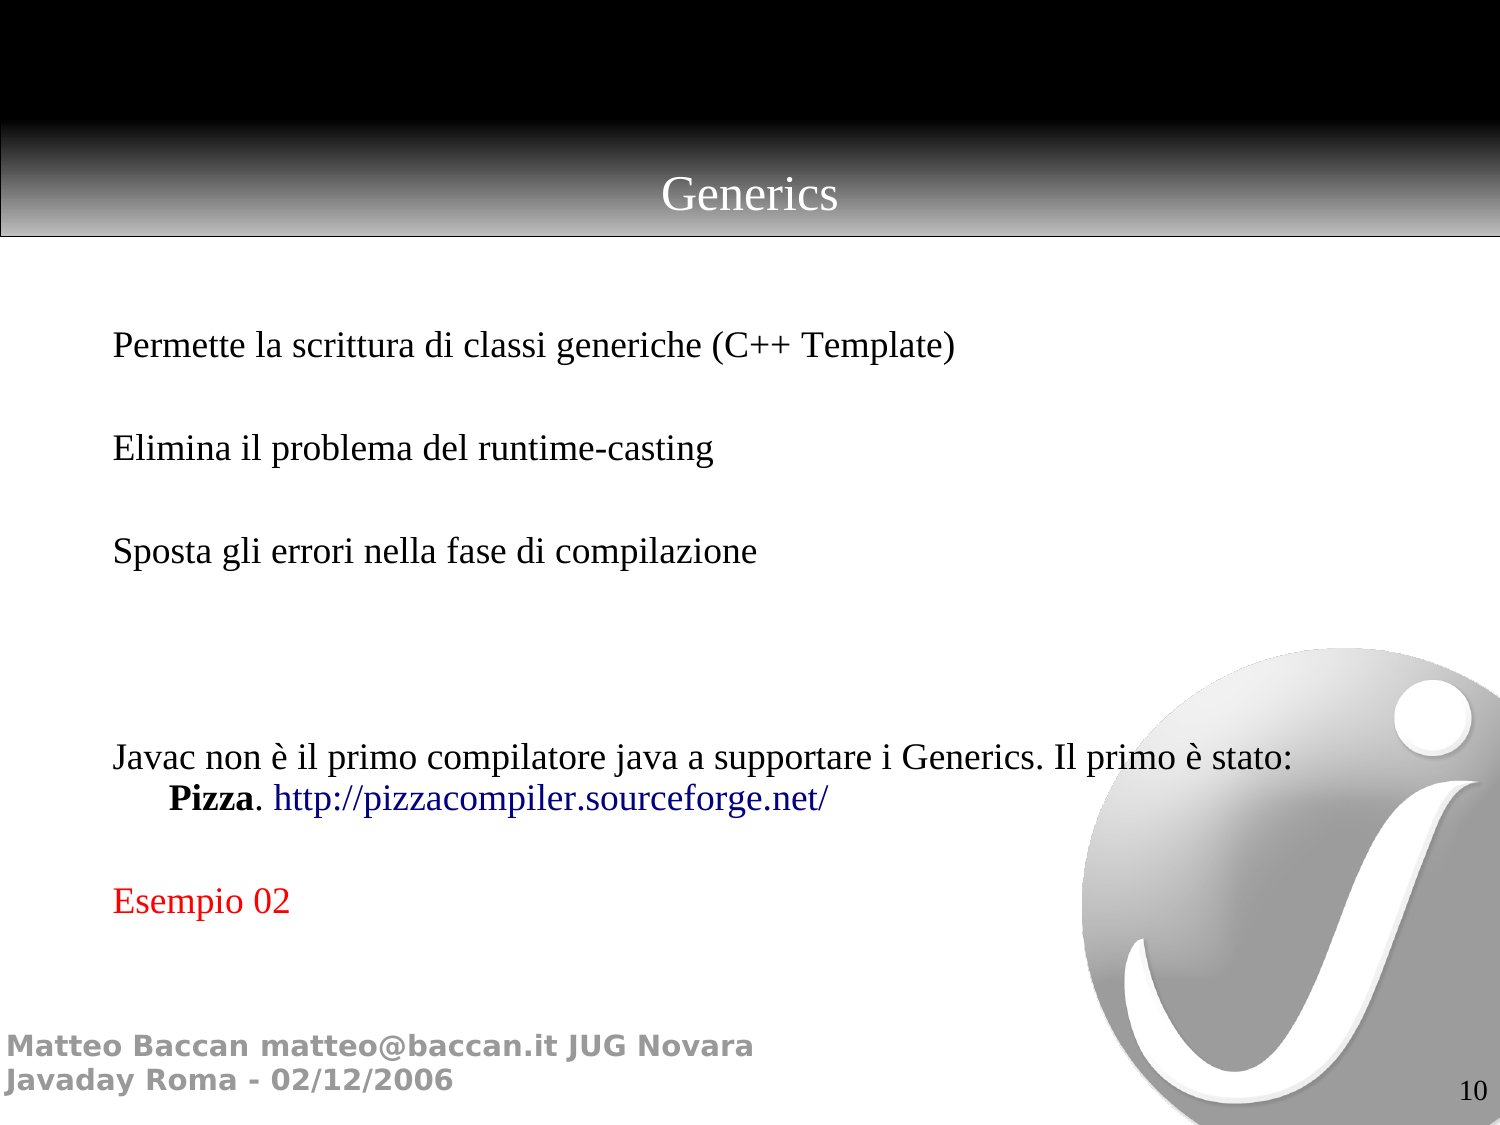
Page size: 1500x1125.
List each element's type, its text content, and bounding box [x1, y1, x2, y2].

picture [1081, 648, 1500, 1125]
list Permette la scrittura di classi generiche (C++ Template) Elimina il problema del runtime-casting Sposta gli errori nella fase di compilazione Javac non è il primo compilatore java a supportare i Generics. Il primo è stato: Pizza. http://pizzacompiler.sourceforge.net/ Esempio 02 [112, 324, 1388, 1009]
title Generics [112, 99, 1388, 288]
